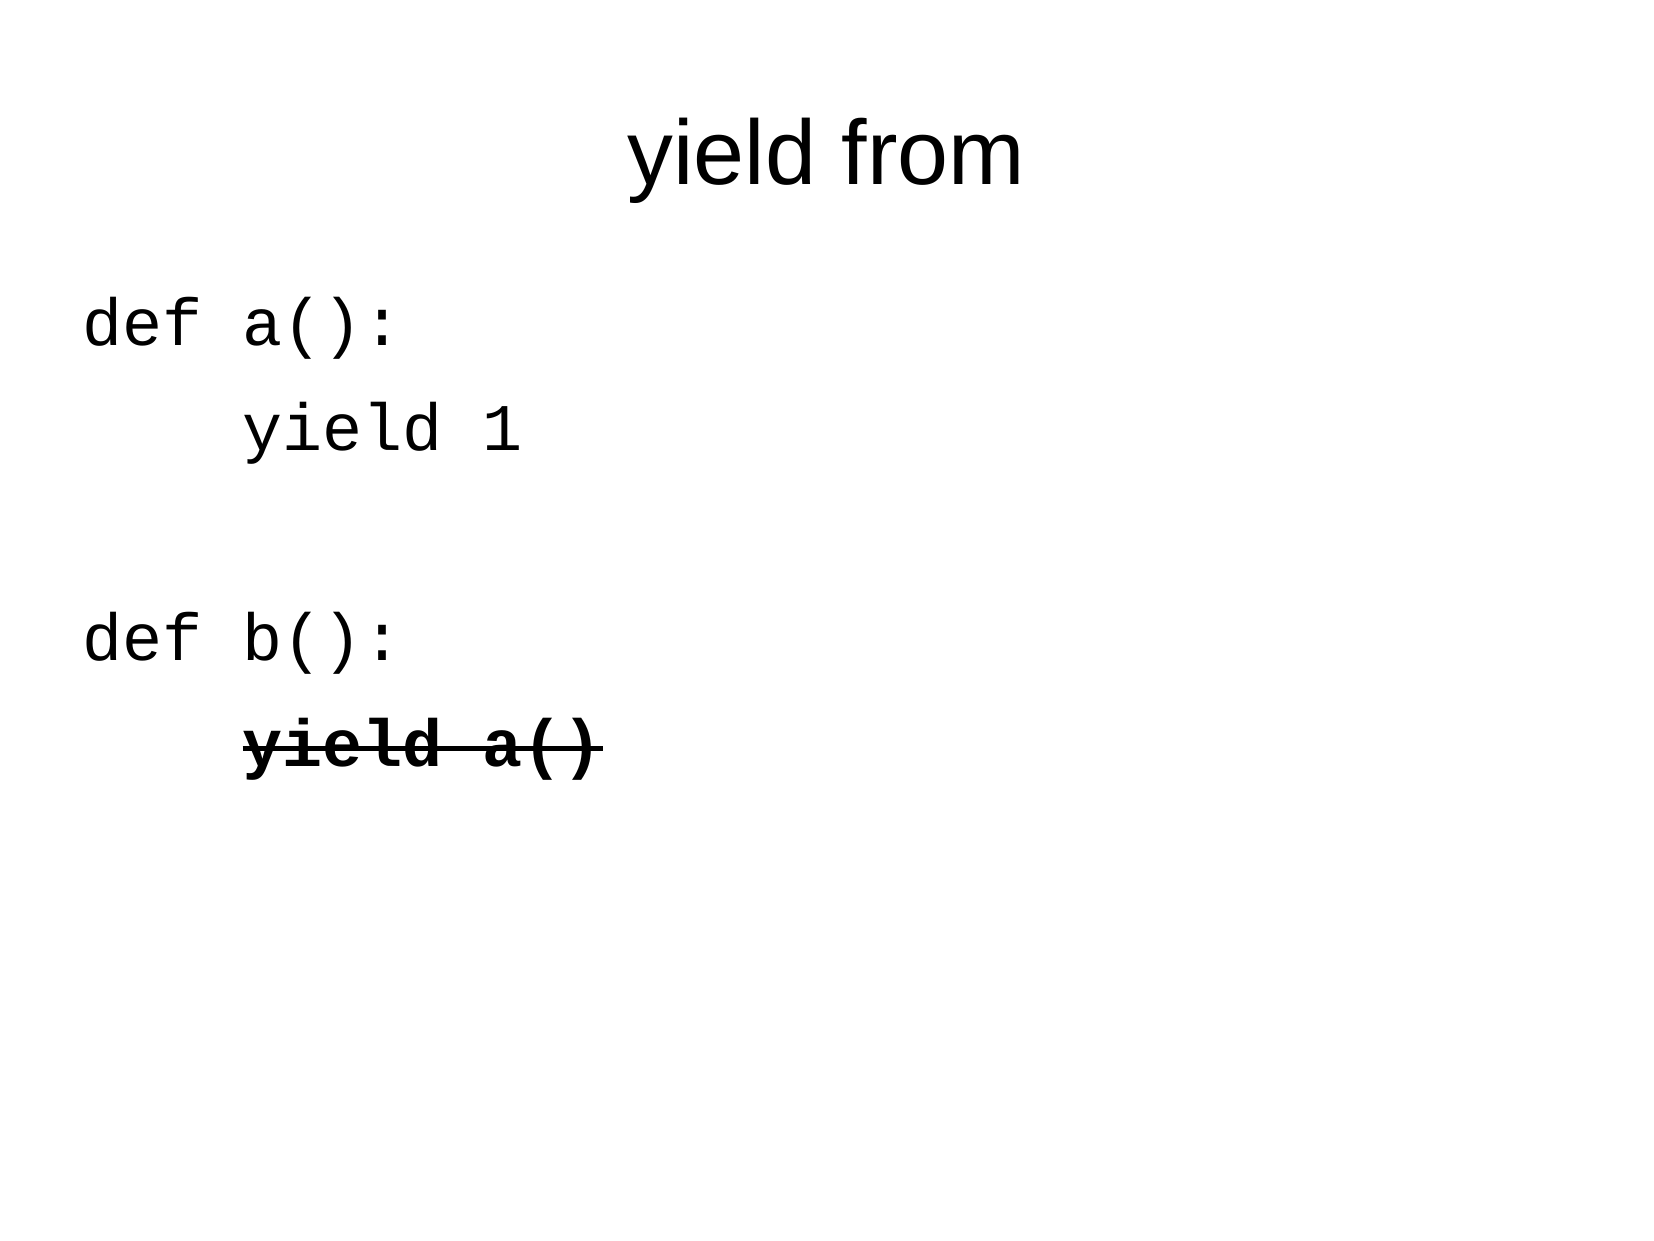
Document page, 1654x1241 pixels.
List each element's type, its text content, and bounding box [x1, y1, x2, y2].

title yield from [82, 49, 1571, 257]
list def a(): yield 1 def b(): yield a() [82, 290, 1571, 1010]
